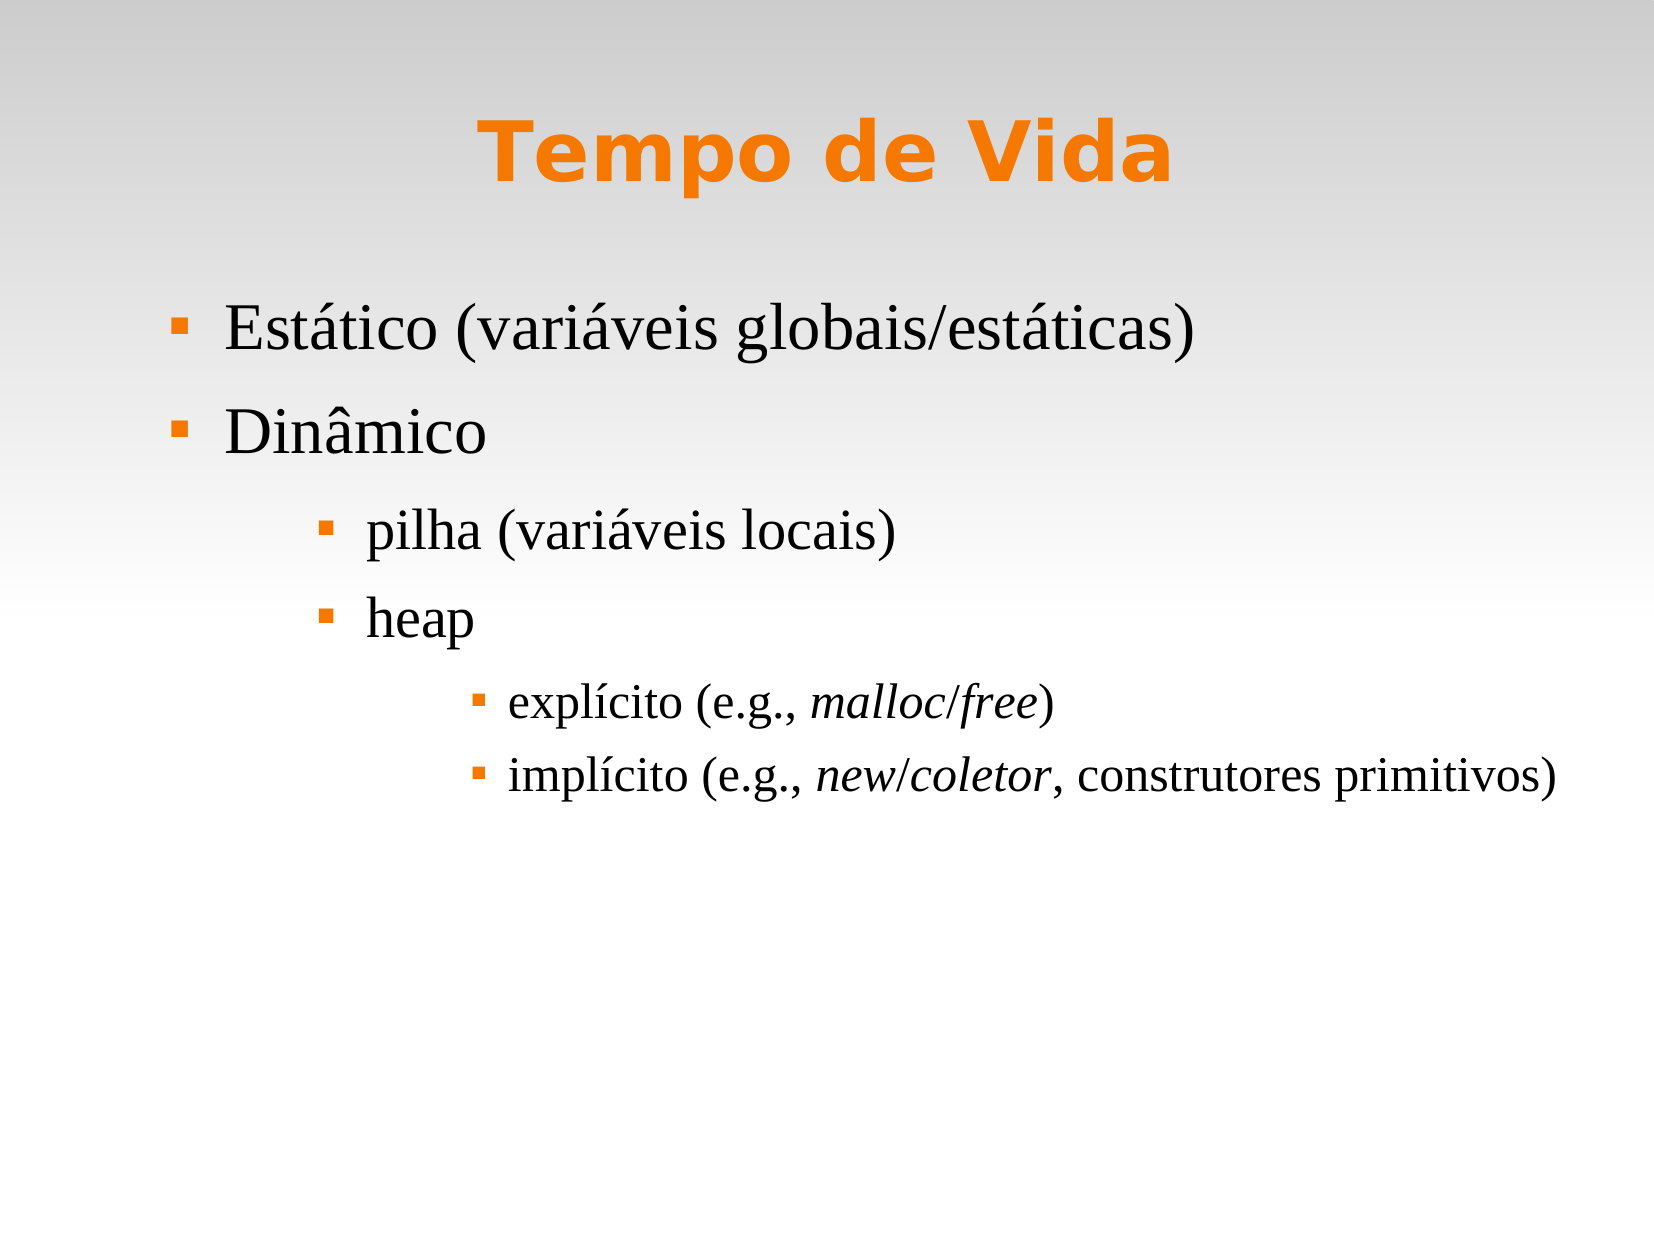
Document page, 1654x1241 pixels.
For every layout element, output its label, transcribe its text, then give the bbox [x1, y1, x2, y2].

list Estático (variáveis globais/estáticas) Dinâmico pilha (variáveis locais) heap explícito (e.g., malloc/free) implícito (e.g., new/coletor, construtores primitivos) [82, 290, 1571, 1109]
title Tempo de Vida [82, 49, 1571, 257]
